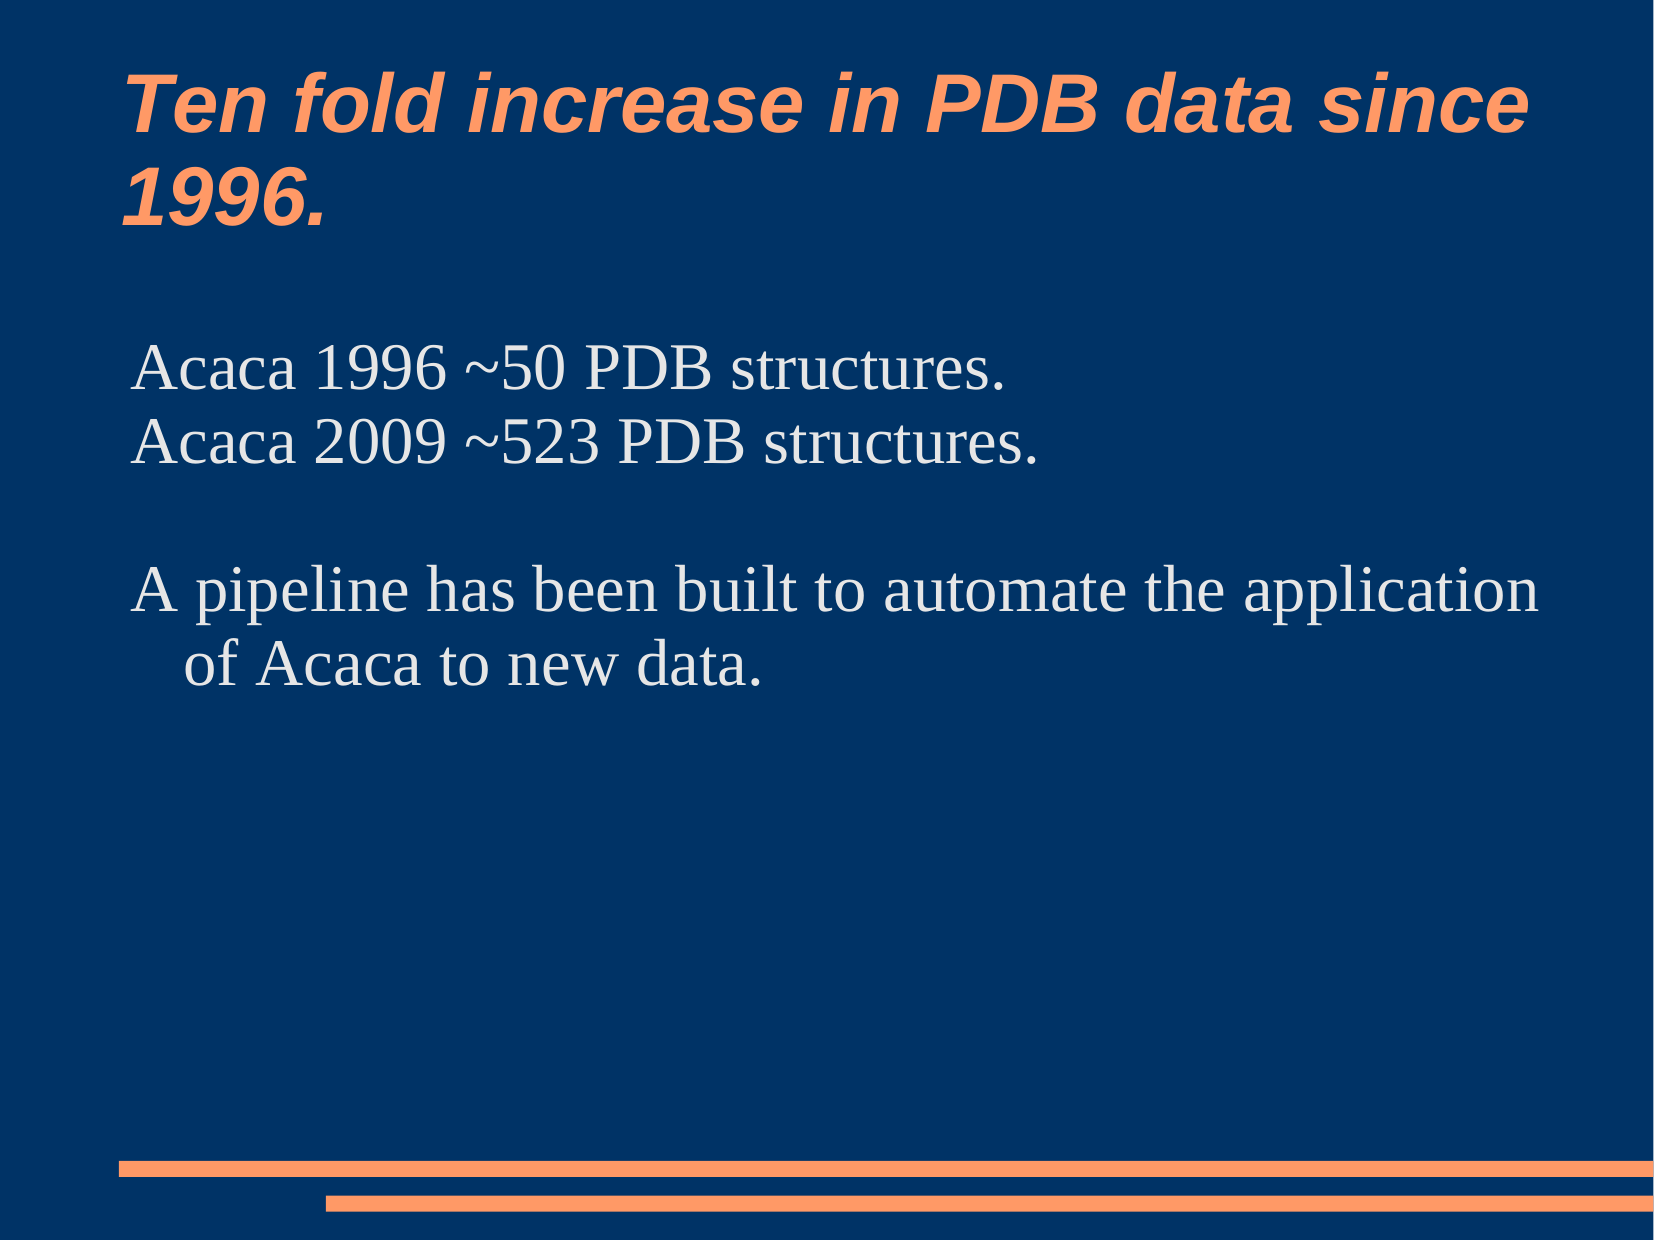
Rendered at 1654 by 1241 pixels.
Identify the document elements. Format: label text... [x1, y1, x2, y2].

title Ten fold increase in PDB data since 1996. [121, 24, 1534, 276]
list Acaca 1996 ~50 PDB structures. Acaca 2009 ~523 PDB structures. A pipeline has been built to automate the application of Acaca to new data. [112, 329, 1552, 1126]
